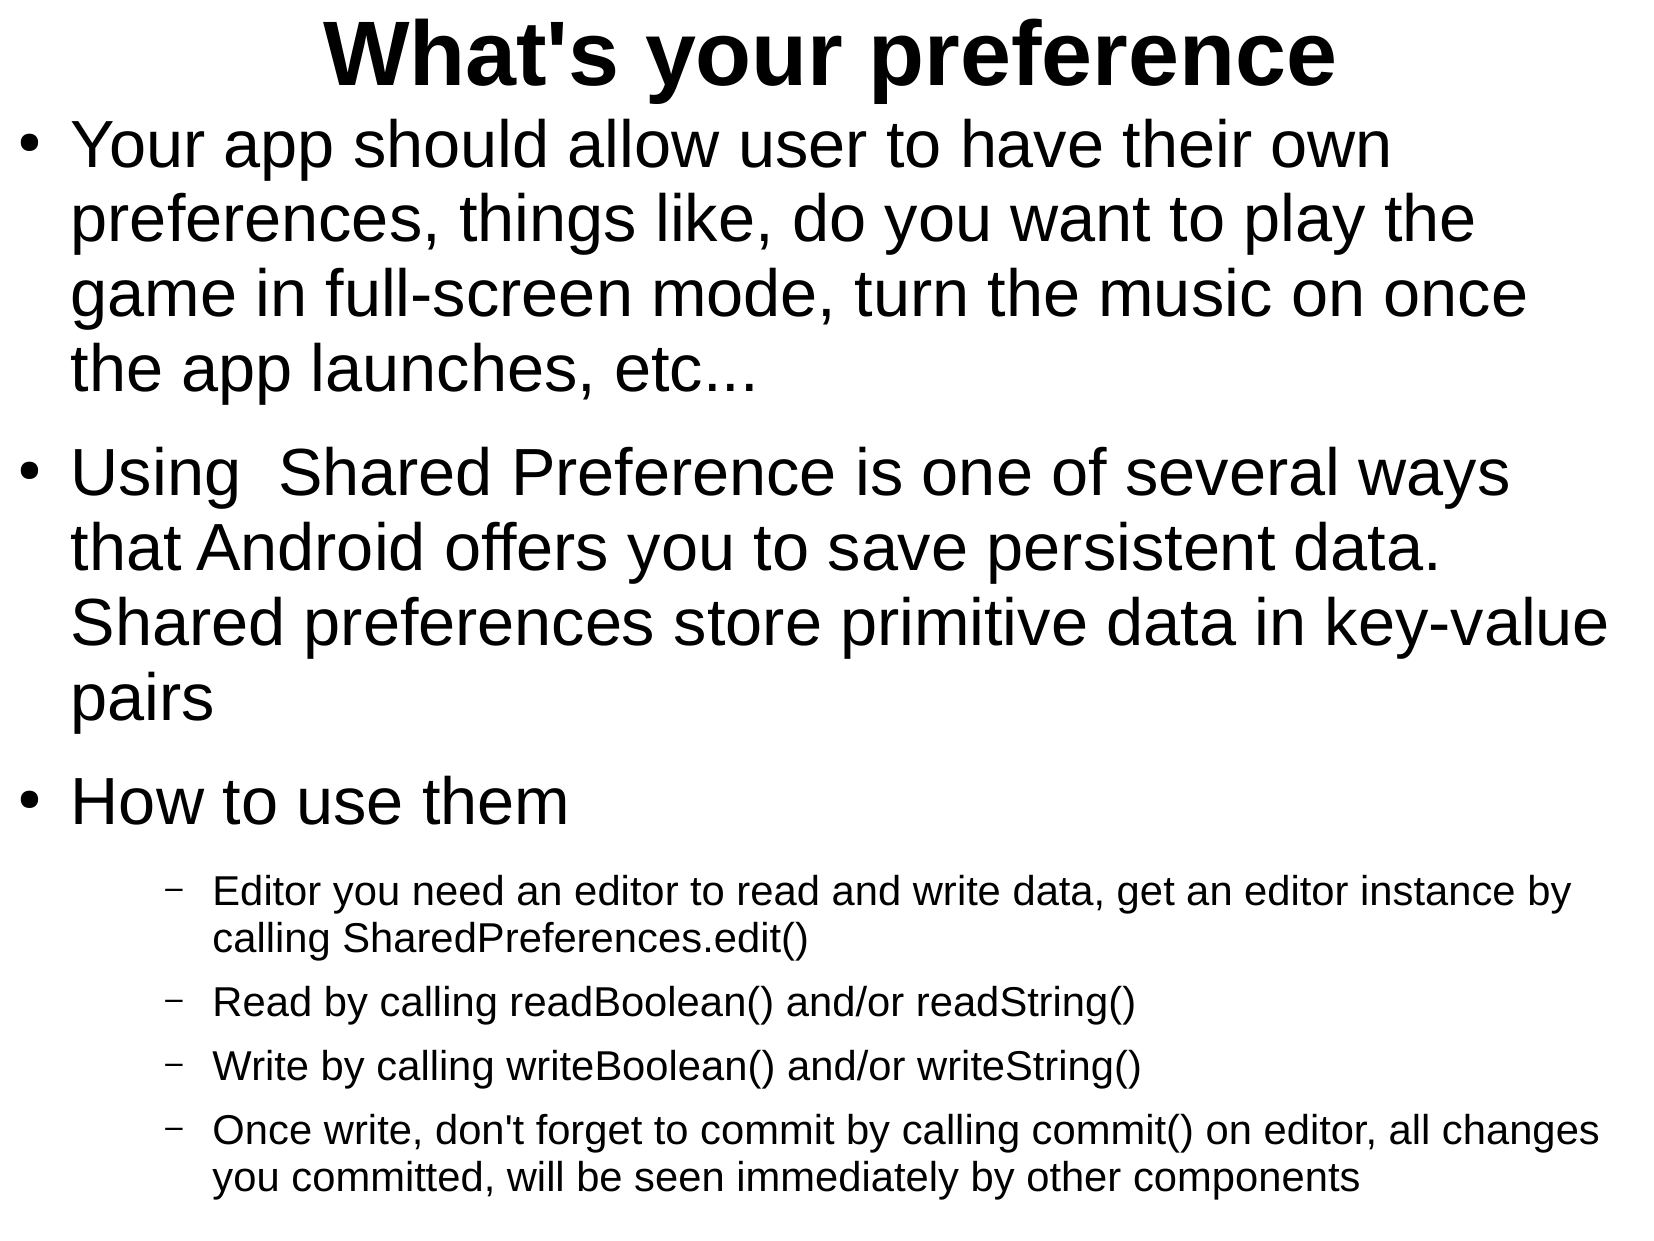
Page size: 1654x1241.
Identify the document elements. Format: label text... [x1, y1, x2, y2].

list Your app should allow user to have their own preferences, things like, do you want to play the game in full-screen mode, turn the music on once the app launches, etc... Using Shared Preference is one of several ways that Android offers you to save persistent data. Shared preferences store primitive data in key-value pairs How to use them Editor you need an editor to read and write data, get an editor instance by calling SharedPreferences.edit() Read by calling readBoolean() and/or readString() Write by calling writeBoolean() and/or writeString() Once write, don't forget to commit by calling commit() on editor, all changes you committed, will be seen immediately by other components [0, 106, 1613, 1202]
title What's your preference [86, 0, 1576, 106]
